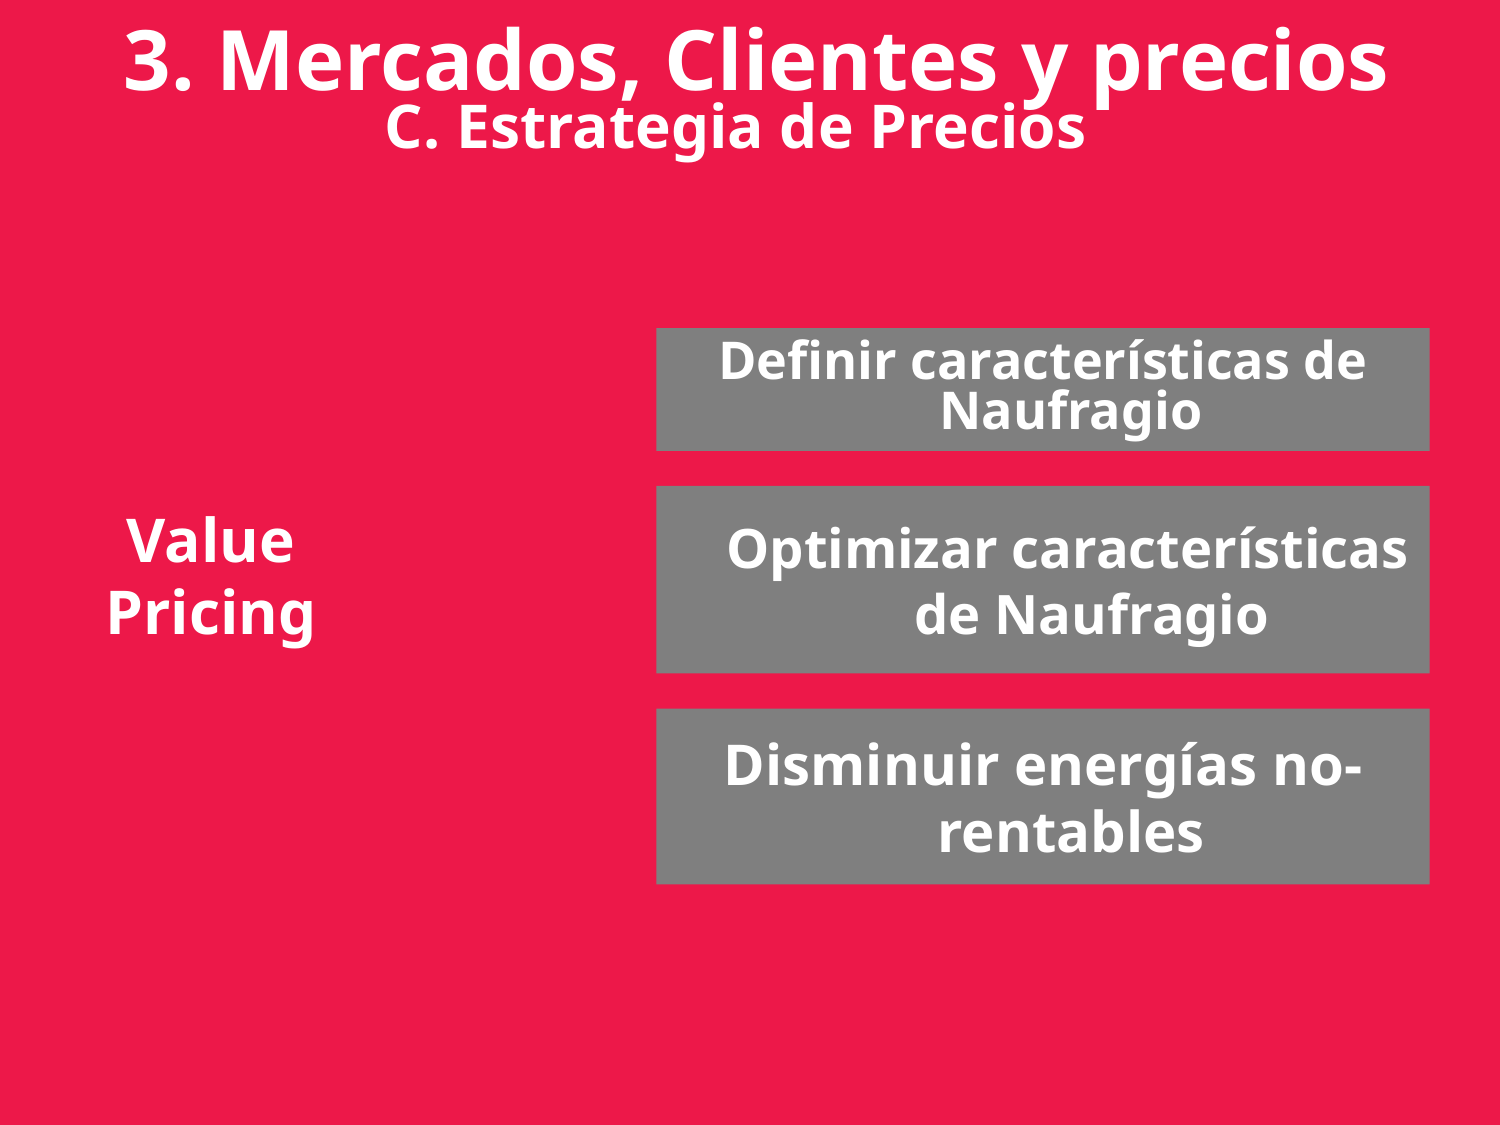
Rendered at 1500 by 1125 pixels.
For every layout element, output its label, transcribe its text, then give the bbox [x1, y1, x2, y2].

list Optimizar características de Naufragio [656, 485, 1430, 674]
title 3. Mercados, Clientes y precios [82, 0, 1433, 87]
text_box C. Estrategia de Precios [11, 87, 1477, 170]
text_box Disminuir energías no-rentables [656, 708, 1430, 885]
text_box Value Pricing [0, 445, 422, 704]
text_box Definir características de Naufragio [656, 328, 1430, 451]
